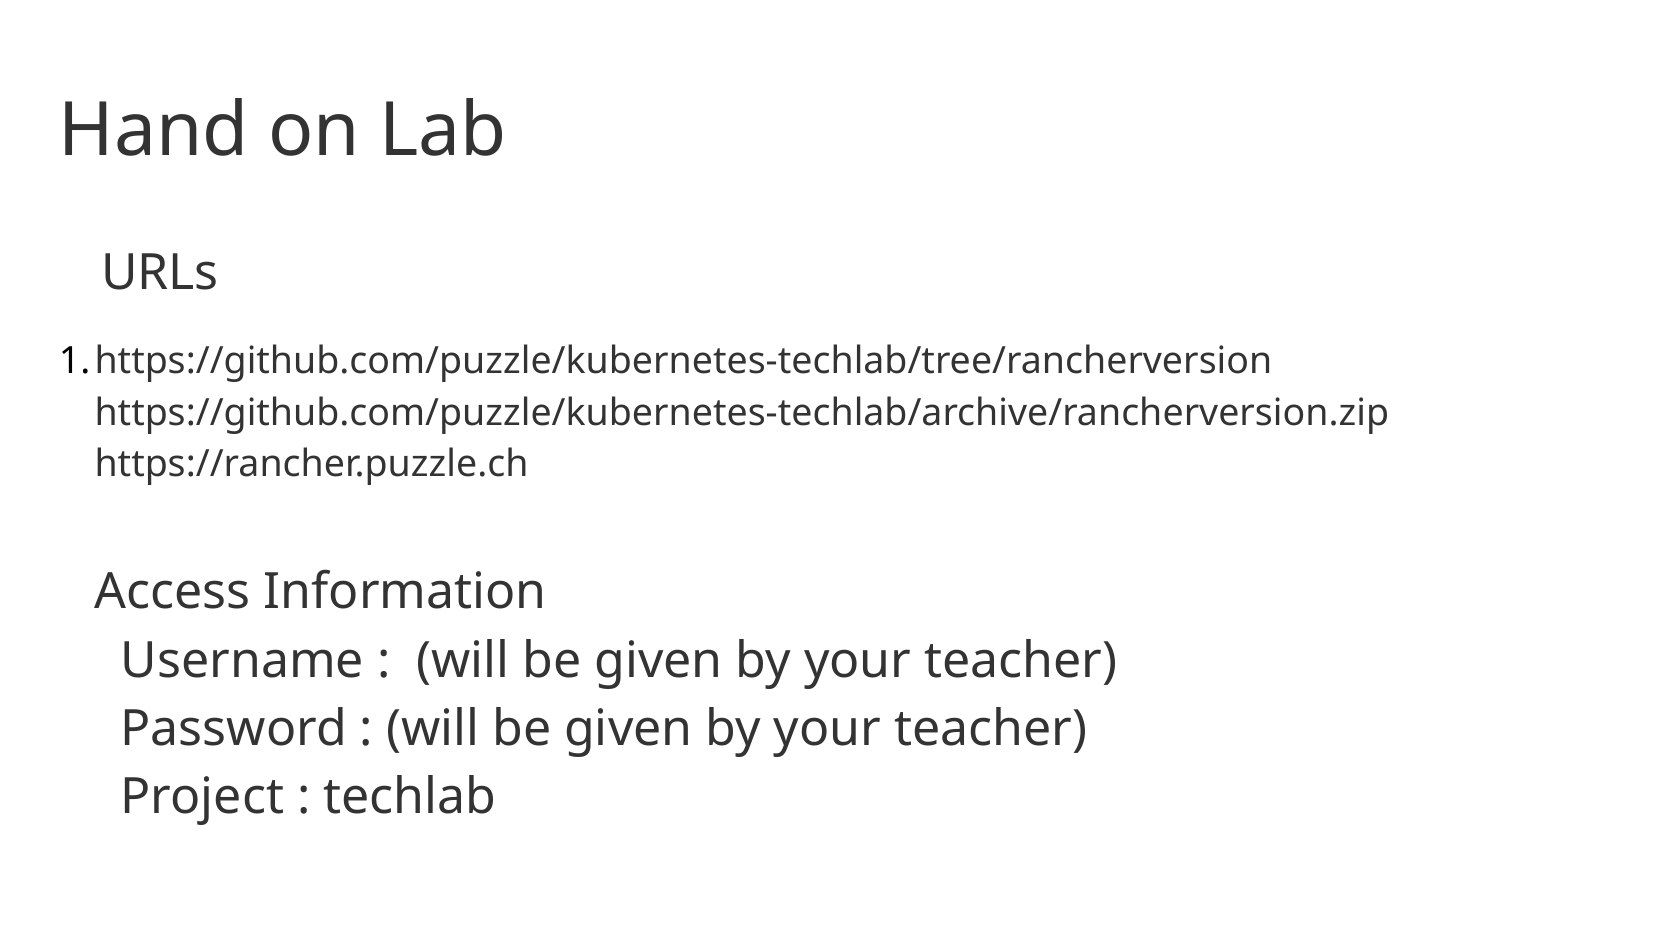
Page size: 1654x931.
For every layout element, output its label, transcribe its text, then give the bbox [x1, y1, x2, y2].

list URLs https://github.com/puzzle/kubernetes-techlab/tree/rancherversion https://github.com/puzzle/kubernetes-techlab/archive/rancherversion.zip https://rancher.puzzle.ch Access Information Username : (will be given by your teacher) Password : (will be given by your teacher) Project : techlab [59, 236, 1595, 776]
title Hand on Lab [59, 59, 1595, 178]
